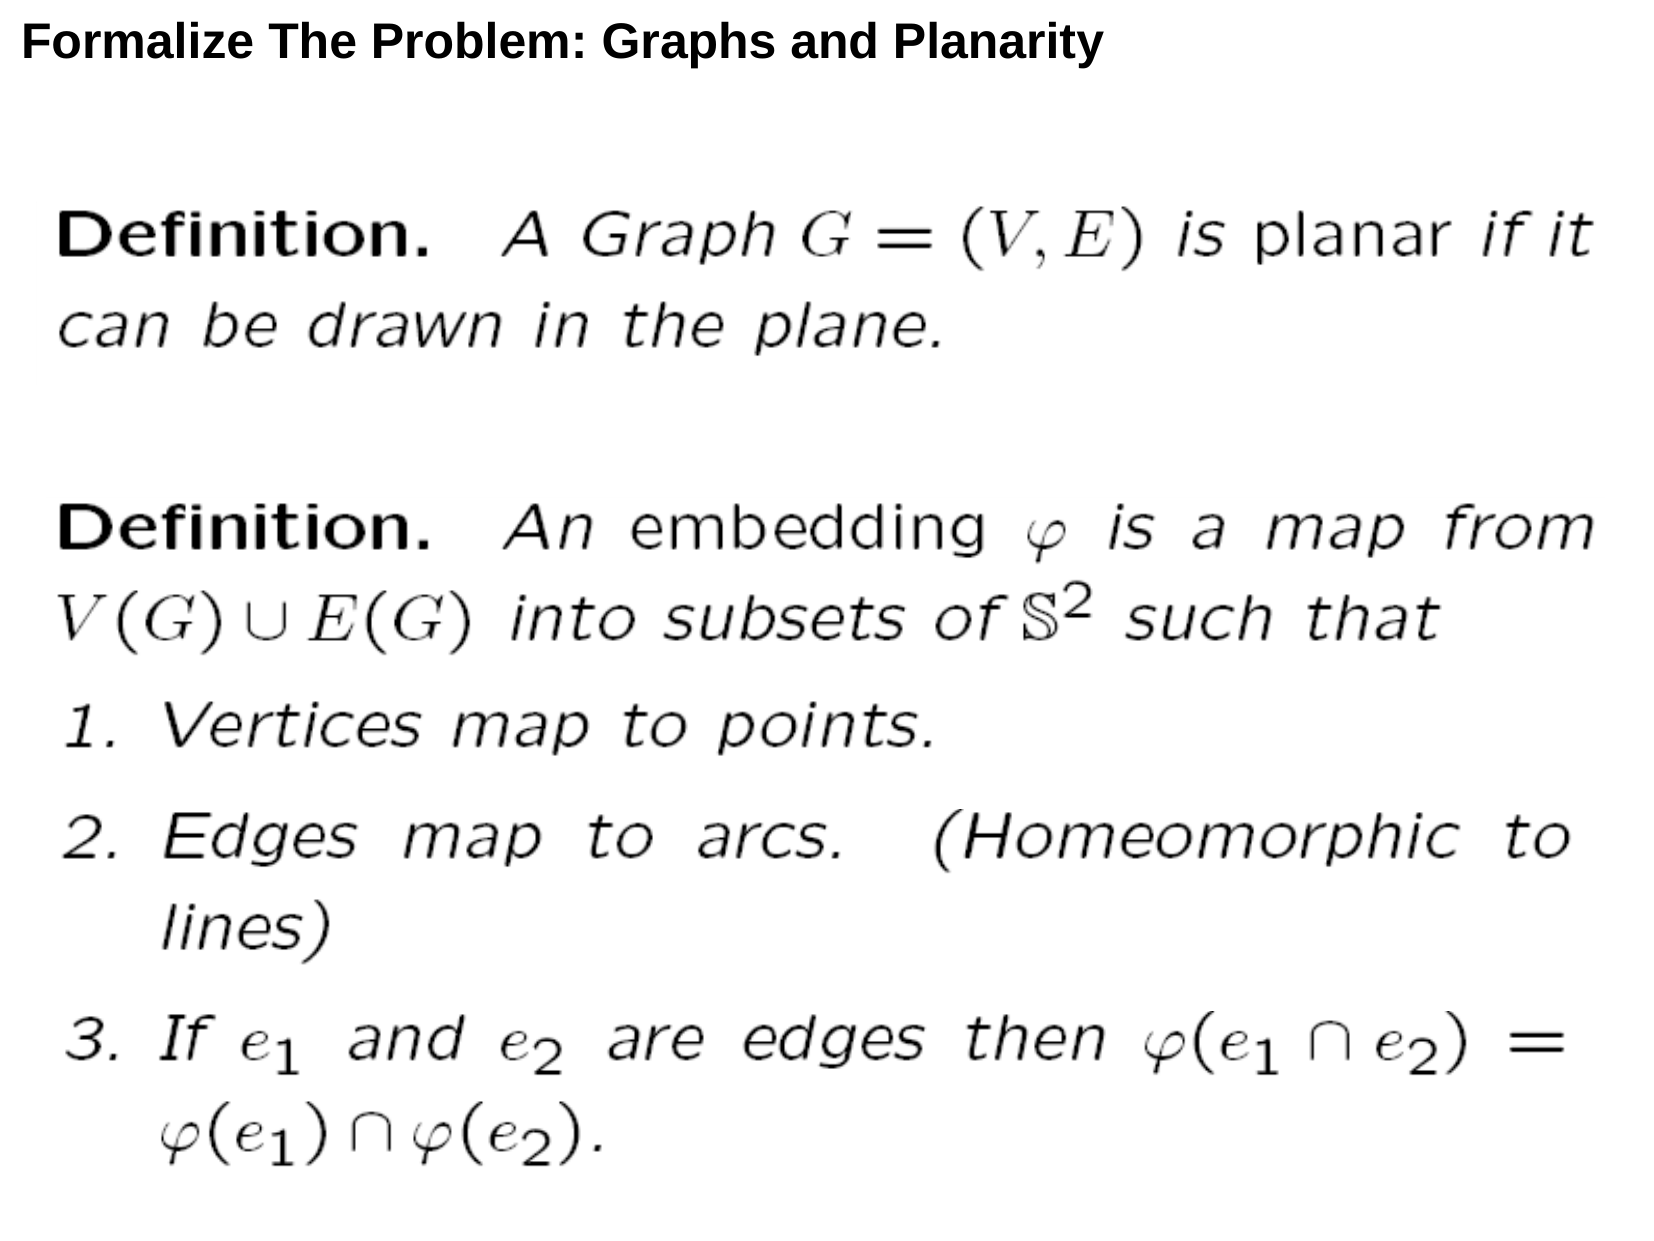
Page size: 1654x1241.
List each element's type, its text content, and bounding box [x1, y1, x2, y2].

picture [61, 694, 944, 762]
picture [62, 1011, 1579, 1189]
picture [46, 496, 1605, 676]
picture [54, 809, 1588, 977]
picture [35, 201, 1619, 385]
text_box Formalize The Problem: Graphs and Planarity [6, 6, 1463, 79]
